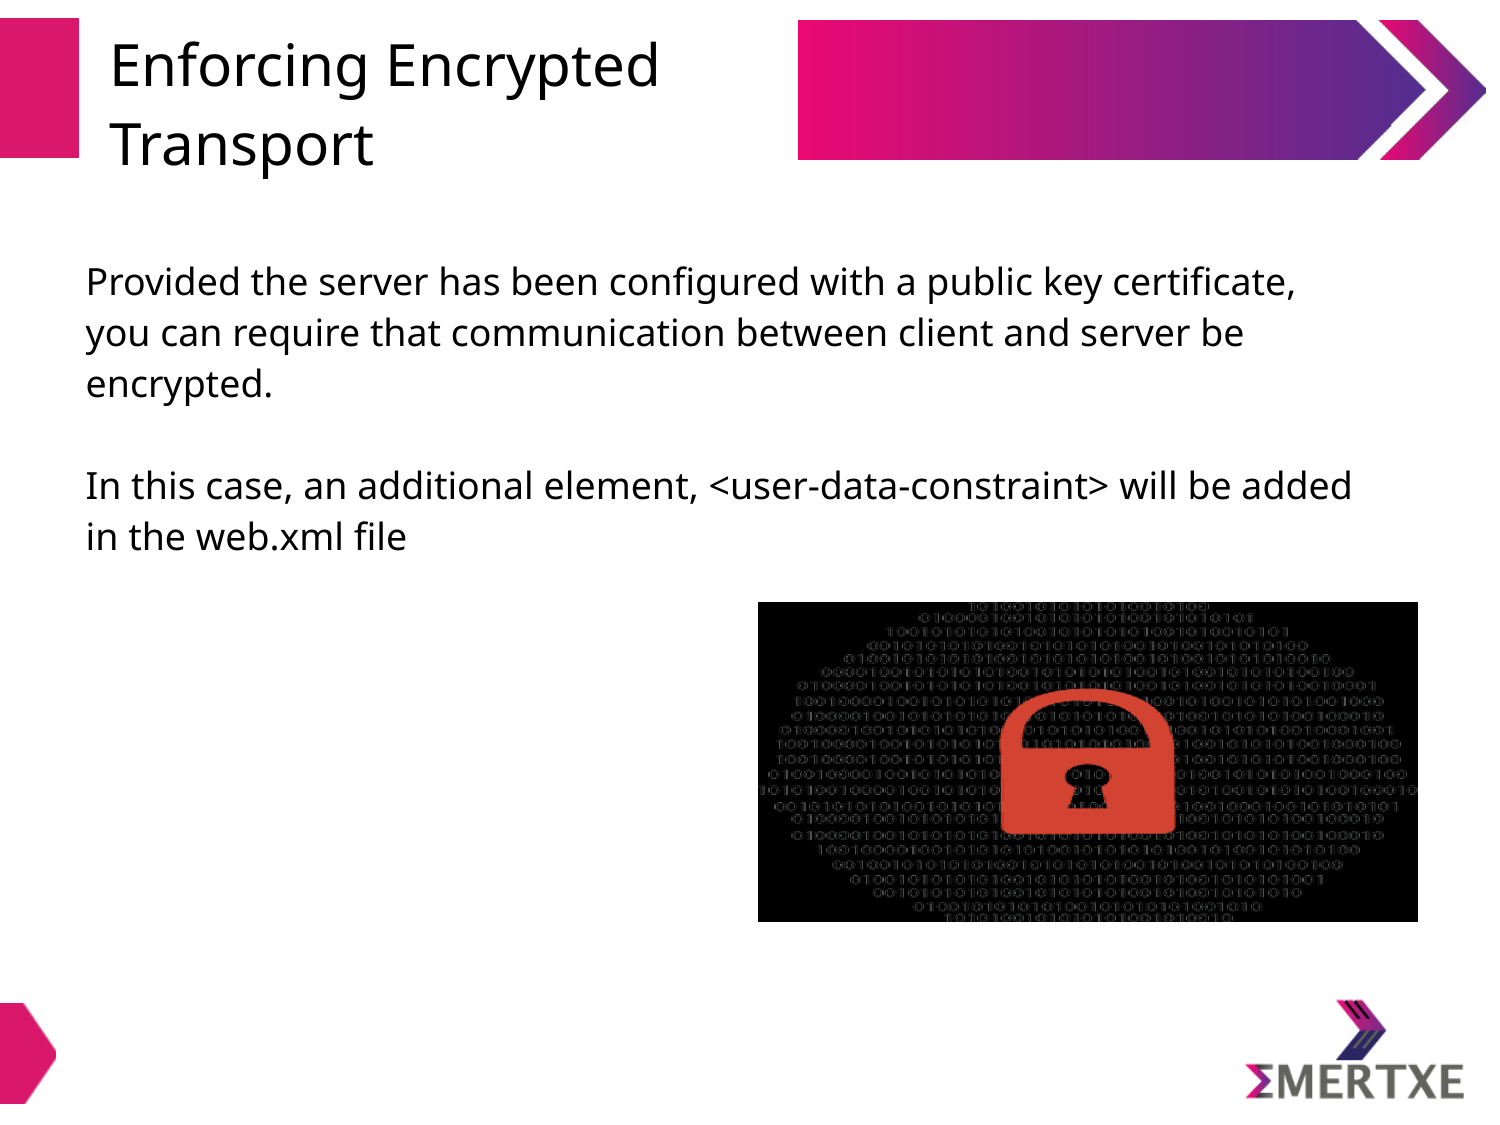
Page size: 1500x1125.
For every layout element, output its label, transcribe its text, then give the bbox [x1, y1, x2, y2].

picture [758, 602, 1418, 922]
picture [1245, 996, 1465, 1099]
picture [798, 20, 1486, 160]
text_box Enforcing Encrypted Transport [94, 16, 780, 168]
text_box Provided the server has been configured with a public key certificate, you can require that communication between client and server be encrypted. In this case, an additional element, <user-data-constraint> will be added in the web.xml file [70, 248, 1382, 527]
